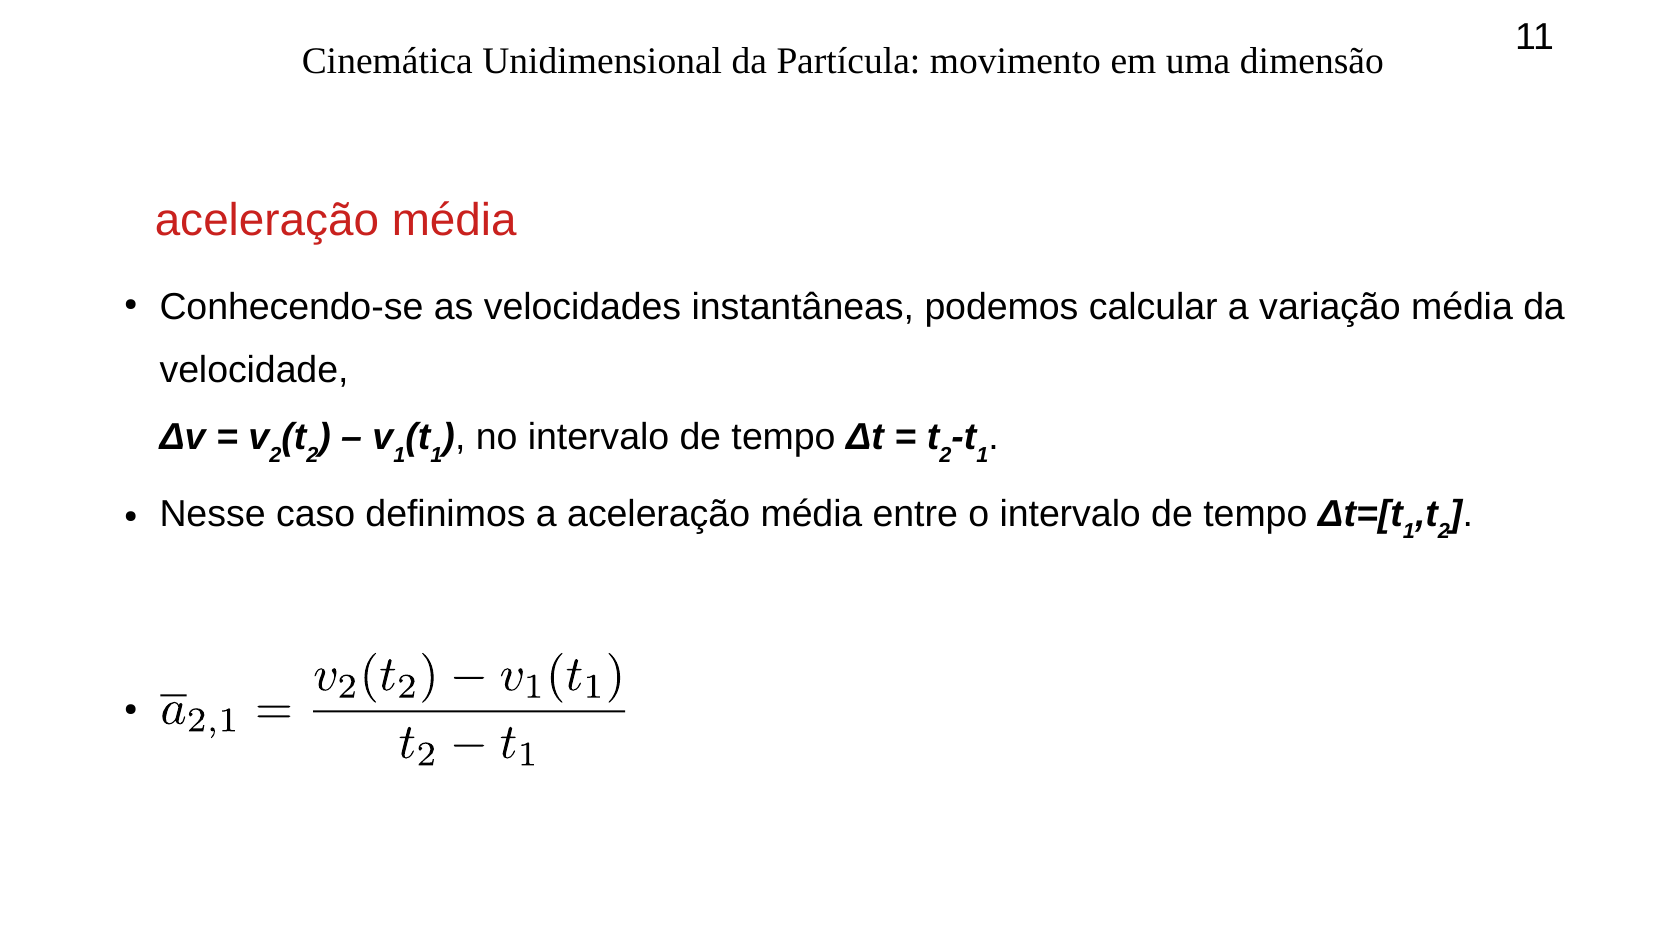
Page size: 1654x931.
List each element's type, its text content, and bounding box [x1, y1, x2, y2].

text_box aceleração média [140, 186, 532, 253]
text_box Conhecendo-se as velocidades instantâneas, podemos calcular a variação média da velocidade, Δv = v2(t2) – v1(t1), no intervalo de tempo Δt = t2-t1. Nesse caso definimos a aceleração média entre o intervalo de tempo Δt=[t1,t2]. [109, 256, 1608, 803]
chart [771, 519, 890, 579]
text_box Cinemática Unidimensional da Partícula: movimento em uma dimensão [287, 11, 1401, 89]
picture [158, 651, 627, 768]
text_box <number> [1500, 7, 1654, 78]
